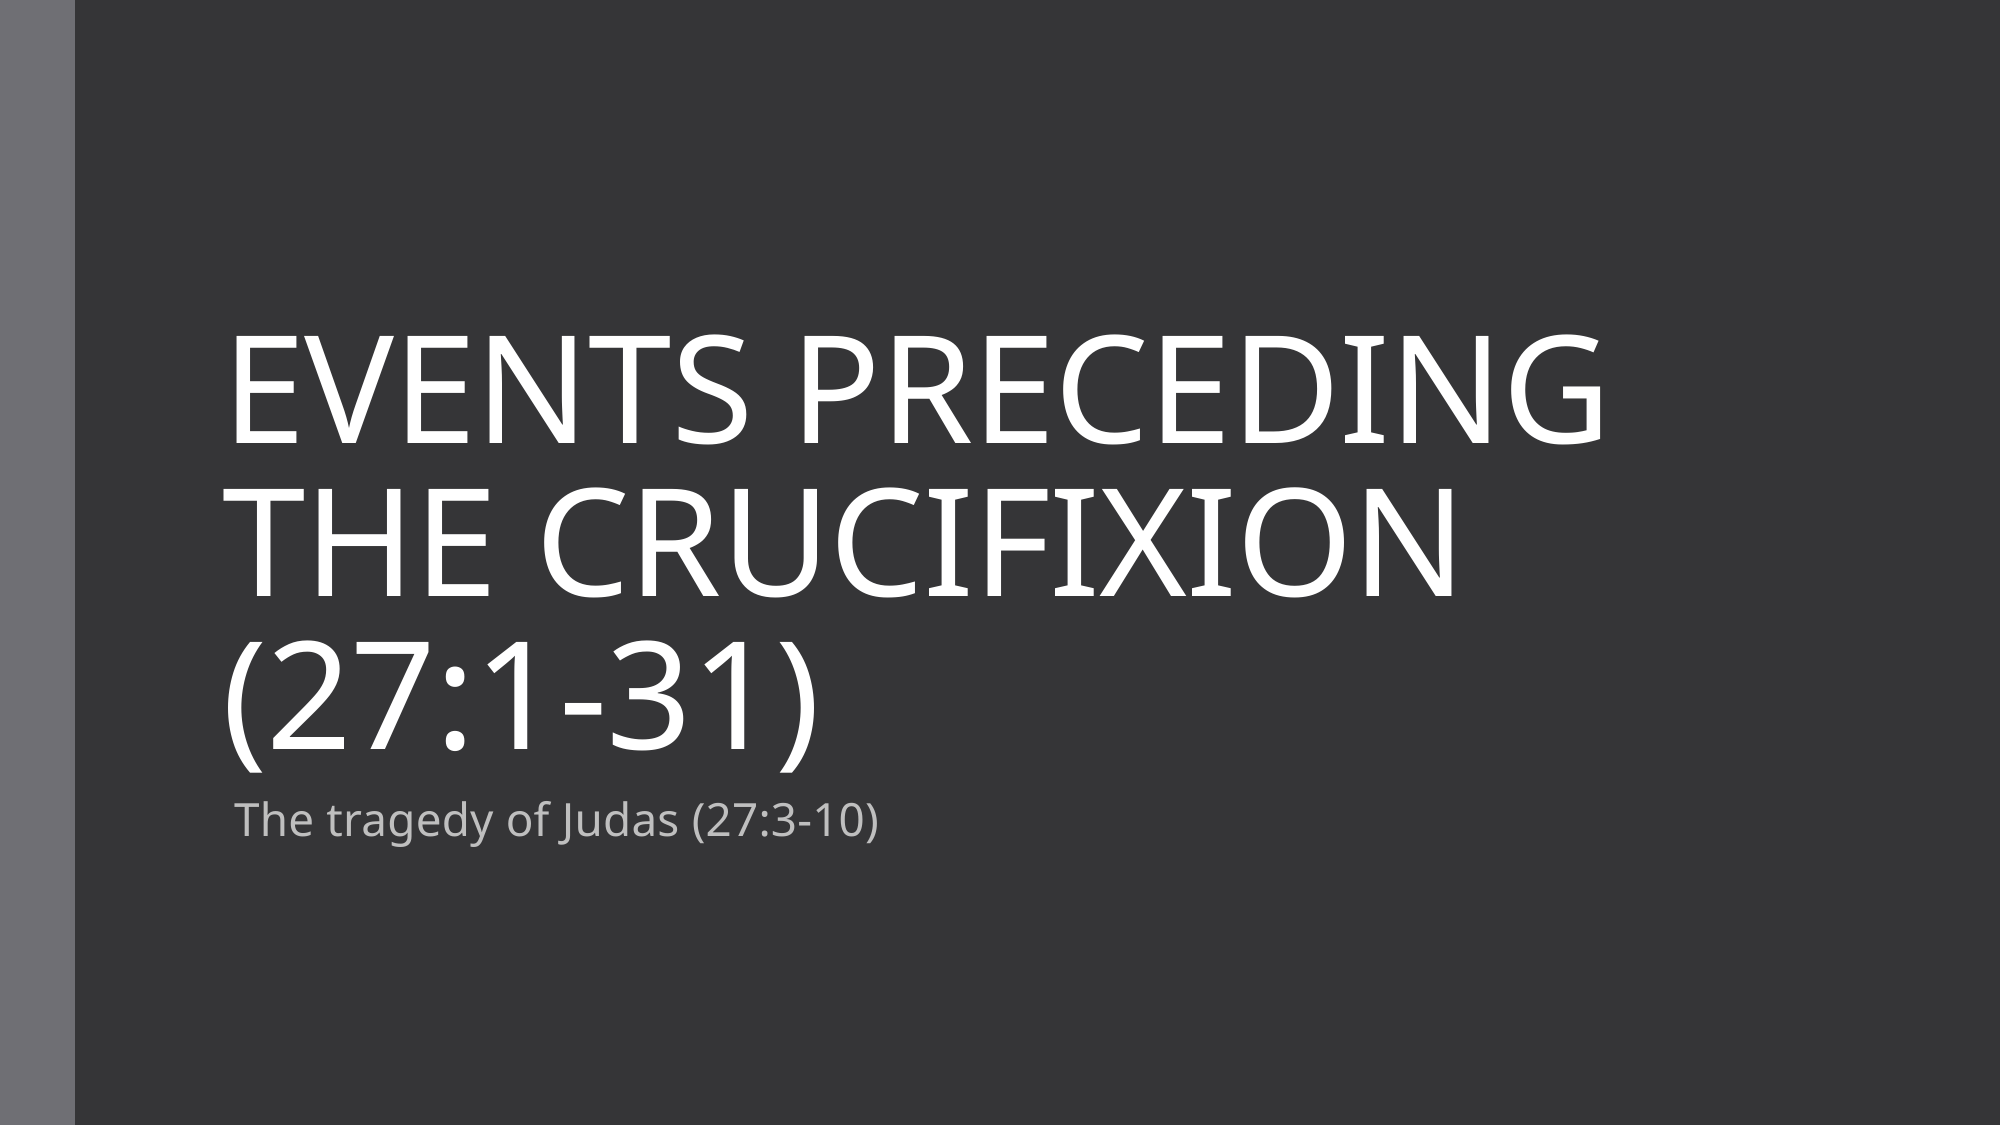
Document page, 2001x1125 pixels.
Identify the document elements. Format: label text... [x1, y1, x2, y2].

subtitle The tragedy of Judas (27:3-10) [206, 787, 1752, 1066]
title EVENTS PRECEDING THE CRUCIFIXION (27:1-31) [206, 124, 1752, 787]
